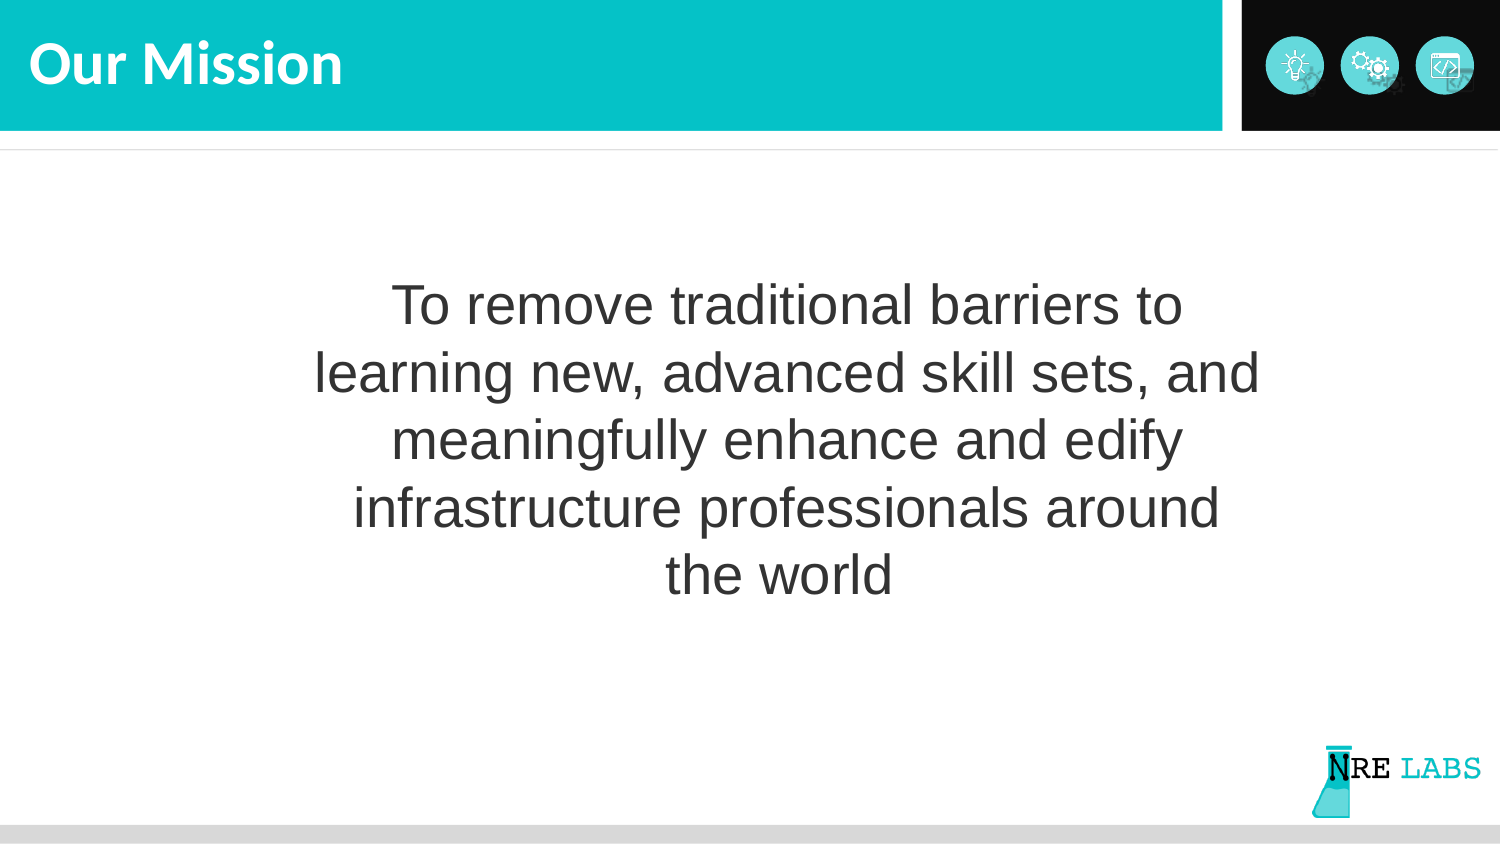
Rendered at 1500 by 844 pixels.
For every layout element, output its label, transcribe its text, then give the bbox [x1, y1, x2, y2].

list To remove traditional barriers to learning new, advanced skill sets, and meaningfully enhance and edify infrastructure professionals around the world [225, 197, 1275, 677]
picture [1272, 42, 1318, 88]
picture [1347, 42, 1393, 88]
picture [1425, 45, 1465, 86]
list Our Mission [18, 16, 1126, 64]
picture [1312, 735, 1500, 818]
